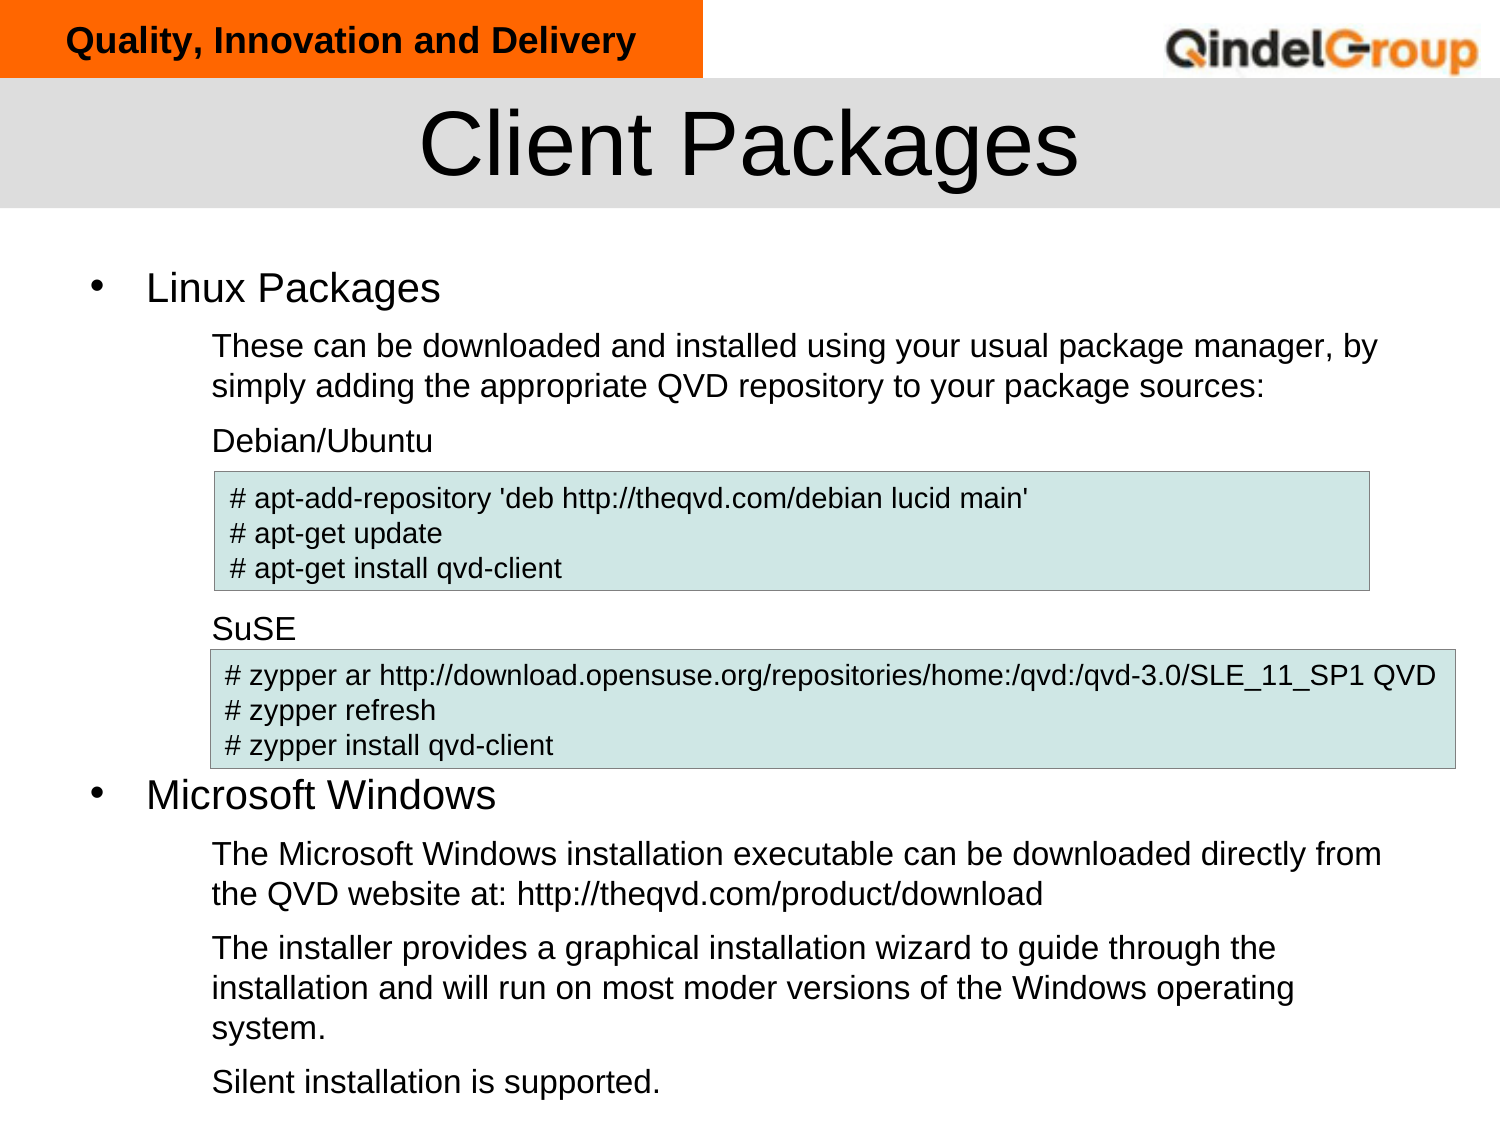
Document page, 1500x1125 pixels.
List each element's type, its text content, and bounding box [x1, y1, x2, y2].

title Client Packages [75, 45, 1426, 233]
list Linux Packages These can be downloaded and installed using your usual package manager, by simply adding the appropriate QVD repository to your package sources: Debian/Ubuntu SuSE Microsoft Windows The Microsoft Windows installation executable can be downloaded directly from the QVD website at: http://theqvd.com/product/download The installer provides a graphical installation wizard to guide through the installation and will run on most moder versions of the Windows operating system. Silent installation is supported. [75, 262, 1426, 1109]
text_box # zypper ar http://download.opensuse.org/repositories/home:/qvd:/qvd-3.0/SLE_11_SP1 QVD # zypper refresh # zypper install qvd-client [210, 649, 1456, 769]
text_box # apt-add-repository 'deb http://theqvd.com/debian lucid main' # apt-get update # apt-get install qvd-client [214, 471, 1370, 591]
picture [1163, 23, 1481, 78]
